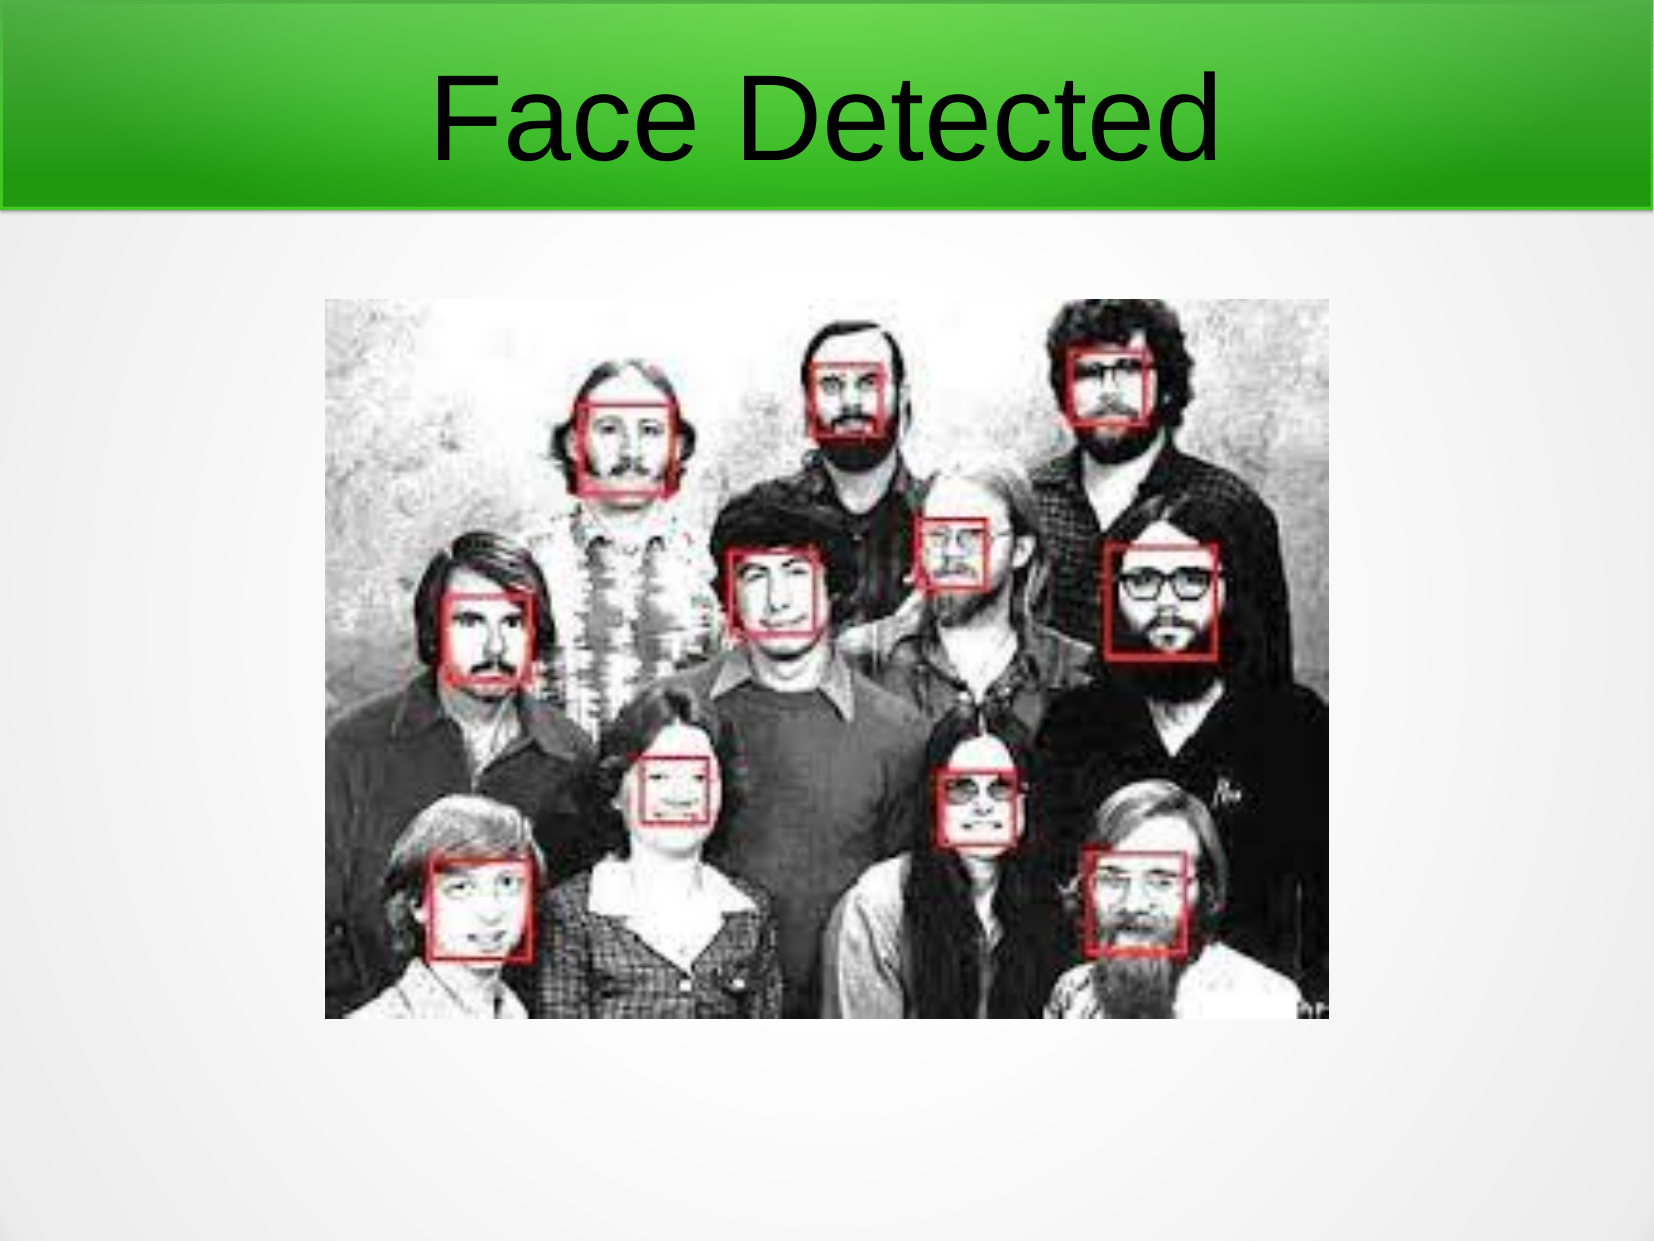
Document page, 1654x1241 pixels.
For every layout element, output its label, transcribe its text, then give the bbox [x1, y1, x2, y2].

picture [325, 299, 1329, 1019]
title Face Detected [82, 47, 1571, 189]
